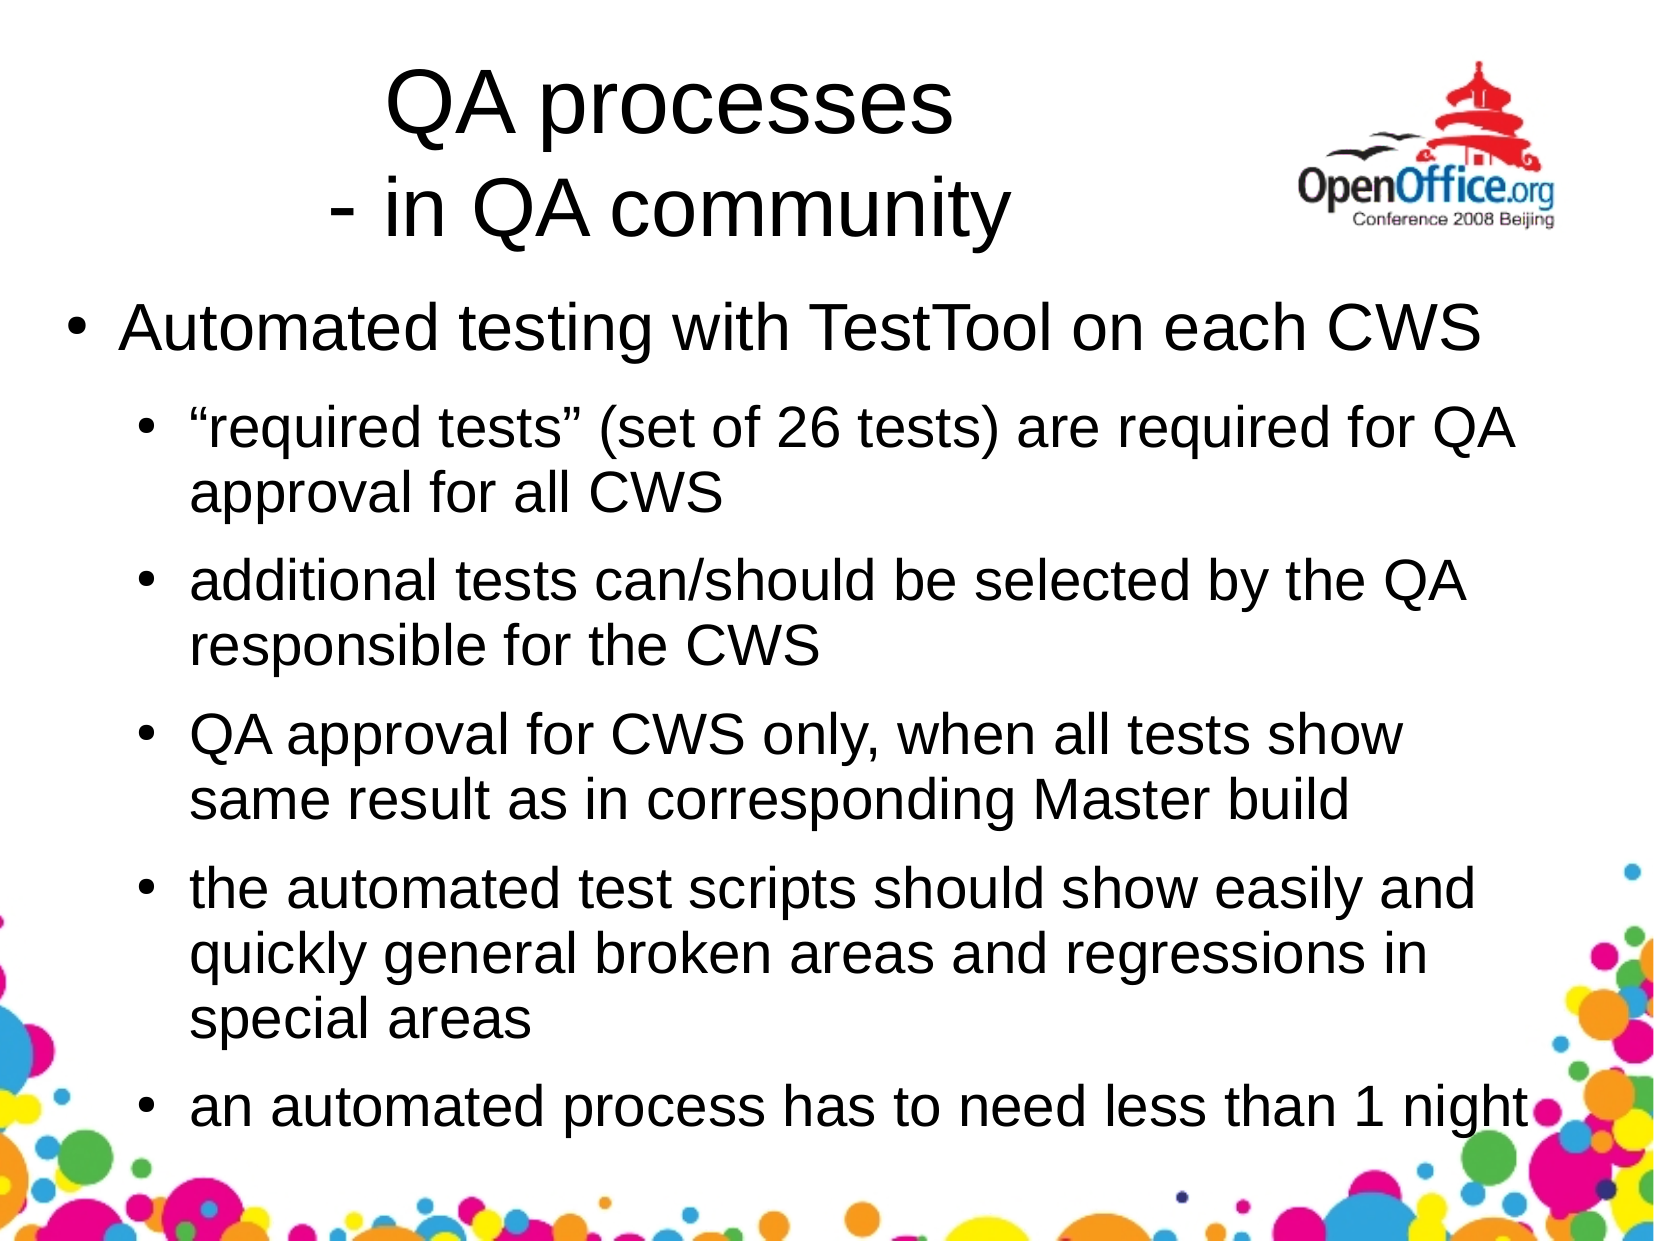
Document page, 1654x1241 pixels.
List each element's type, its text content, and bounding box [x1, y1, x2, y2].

picture [1285, 51, 1569, 250]
title QA processes - in QA community [82, 50, 1258, 256]
picture [0, 810, 1654, 1241]
list Automated testing with TestTool on each CWS “required tests” (set of 26 tests) are required for QA approval for all CWS additional tests can/should be selected by the QA responsible for the CWS QA approval for CWS only, when all tests show same result as in corresponding Master build the automated test scripts should show easily and quickly general broken areas and regressions in special areas an automated process has to need less than 1 night [47, 290, 1536, 1137]
